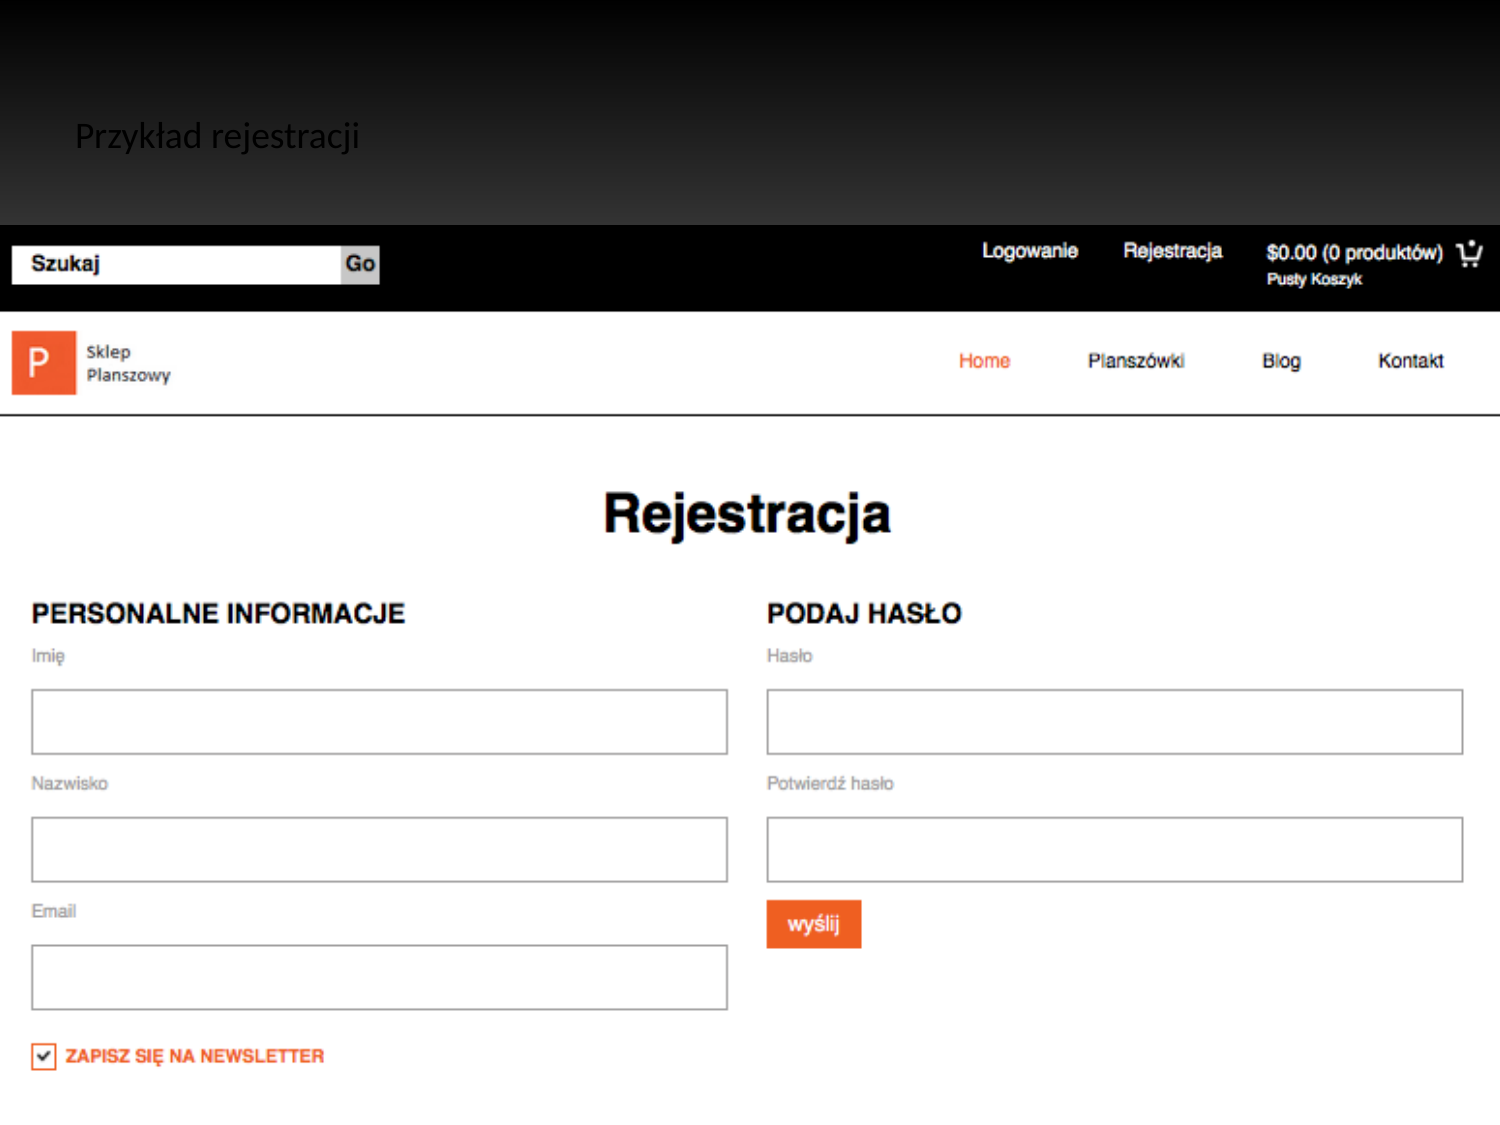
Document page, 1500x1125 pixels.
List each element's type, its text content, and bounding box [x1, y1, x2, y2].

picture [0, 225, 1500, 1125]
title Przykład rejestracji [75, 45, 1425, 225]
